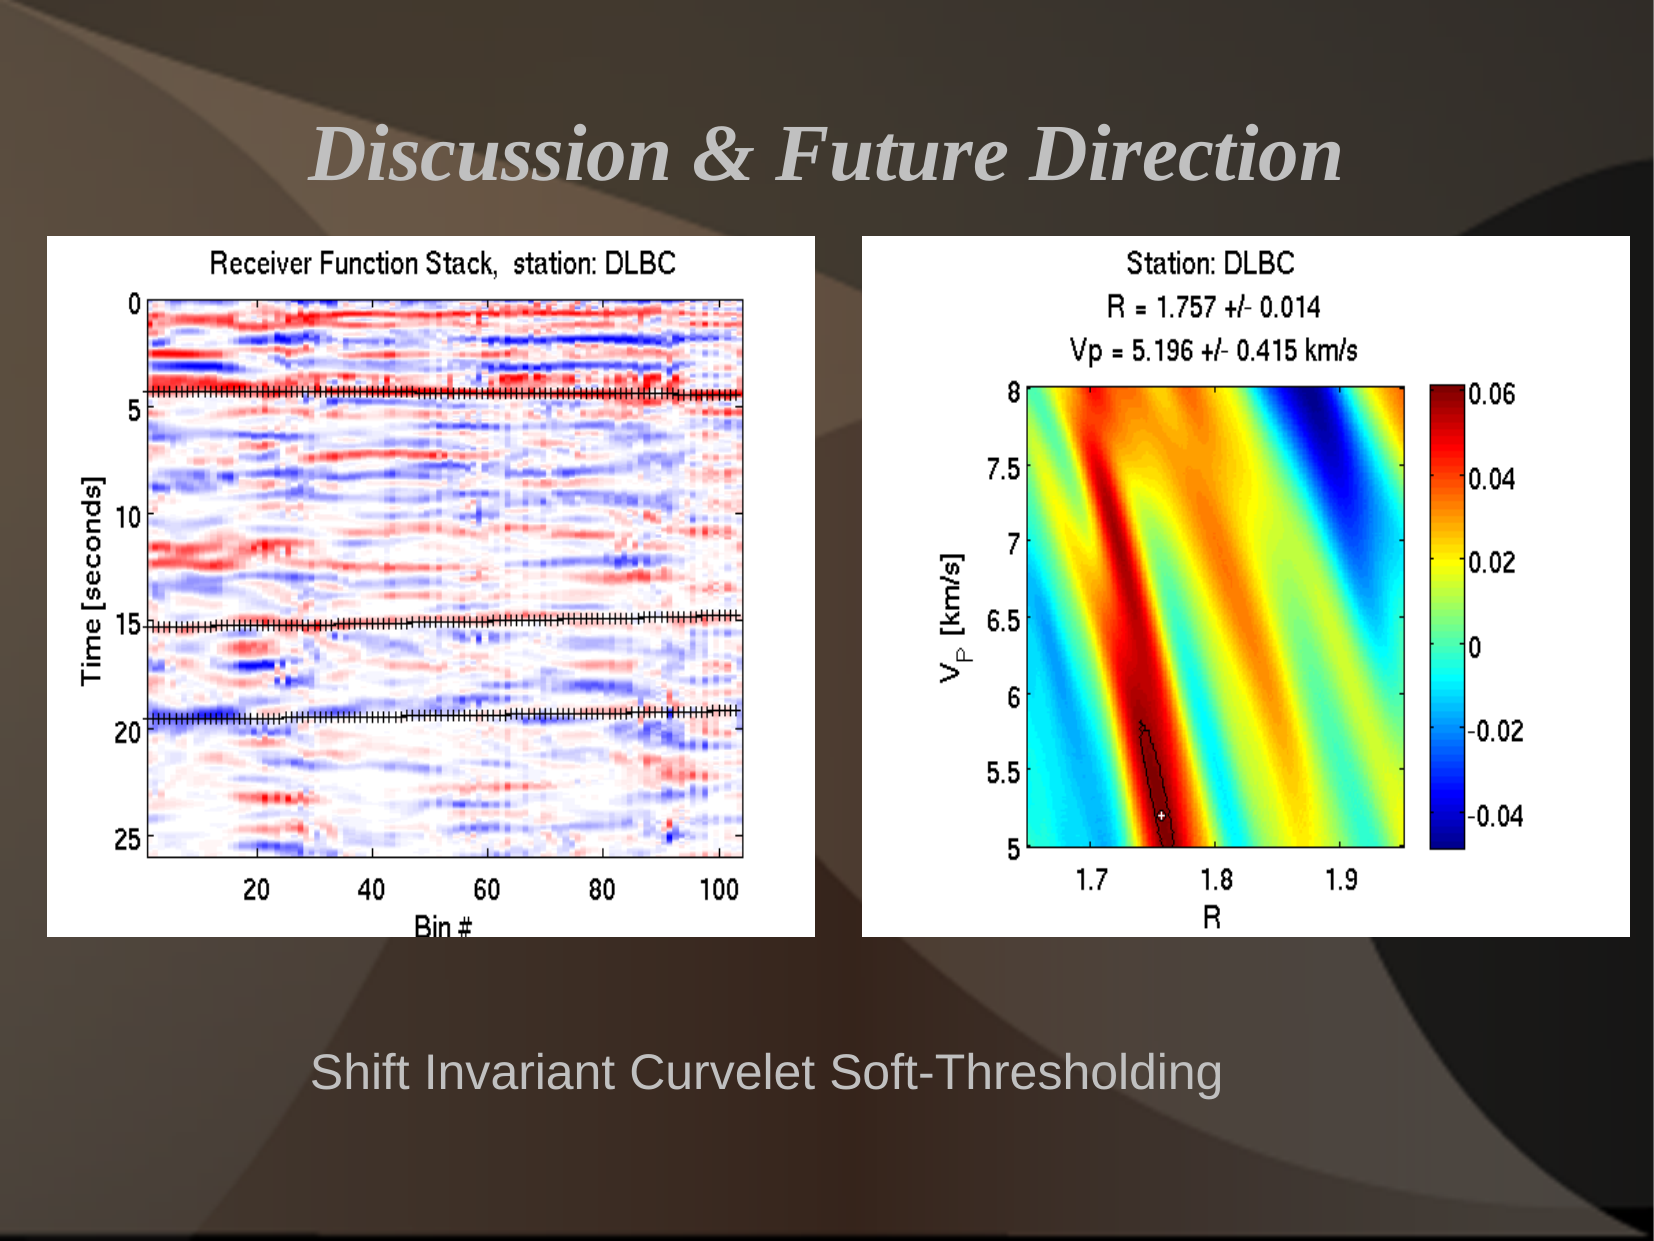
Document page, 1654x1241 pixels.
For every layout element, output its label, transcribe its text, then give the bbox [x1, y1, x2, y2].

picture [0, 0, 1654, 1241]
text_box Shift Invariant Curvelet Soft-Thresholding [295, 1037, 1359, 1108]
title Discussion & Future Direction [82, 49, 1571, 257]
